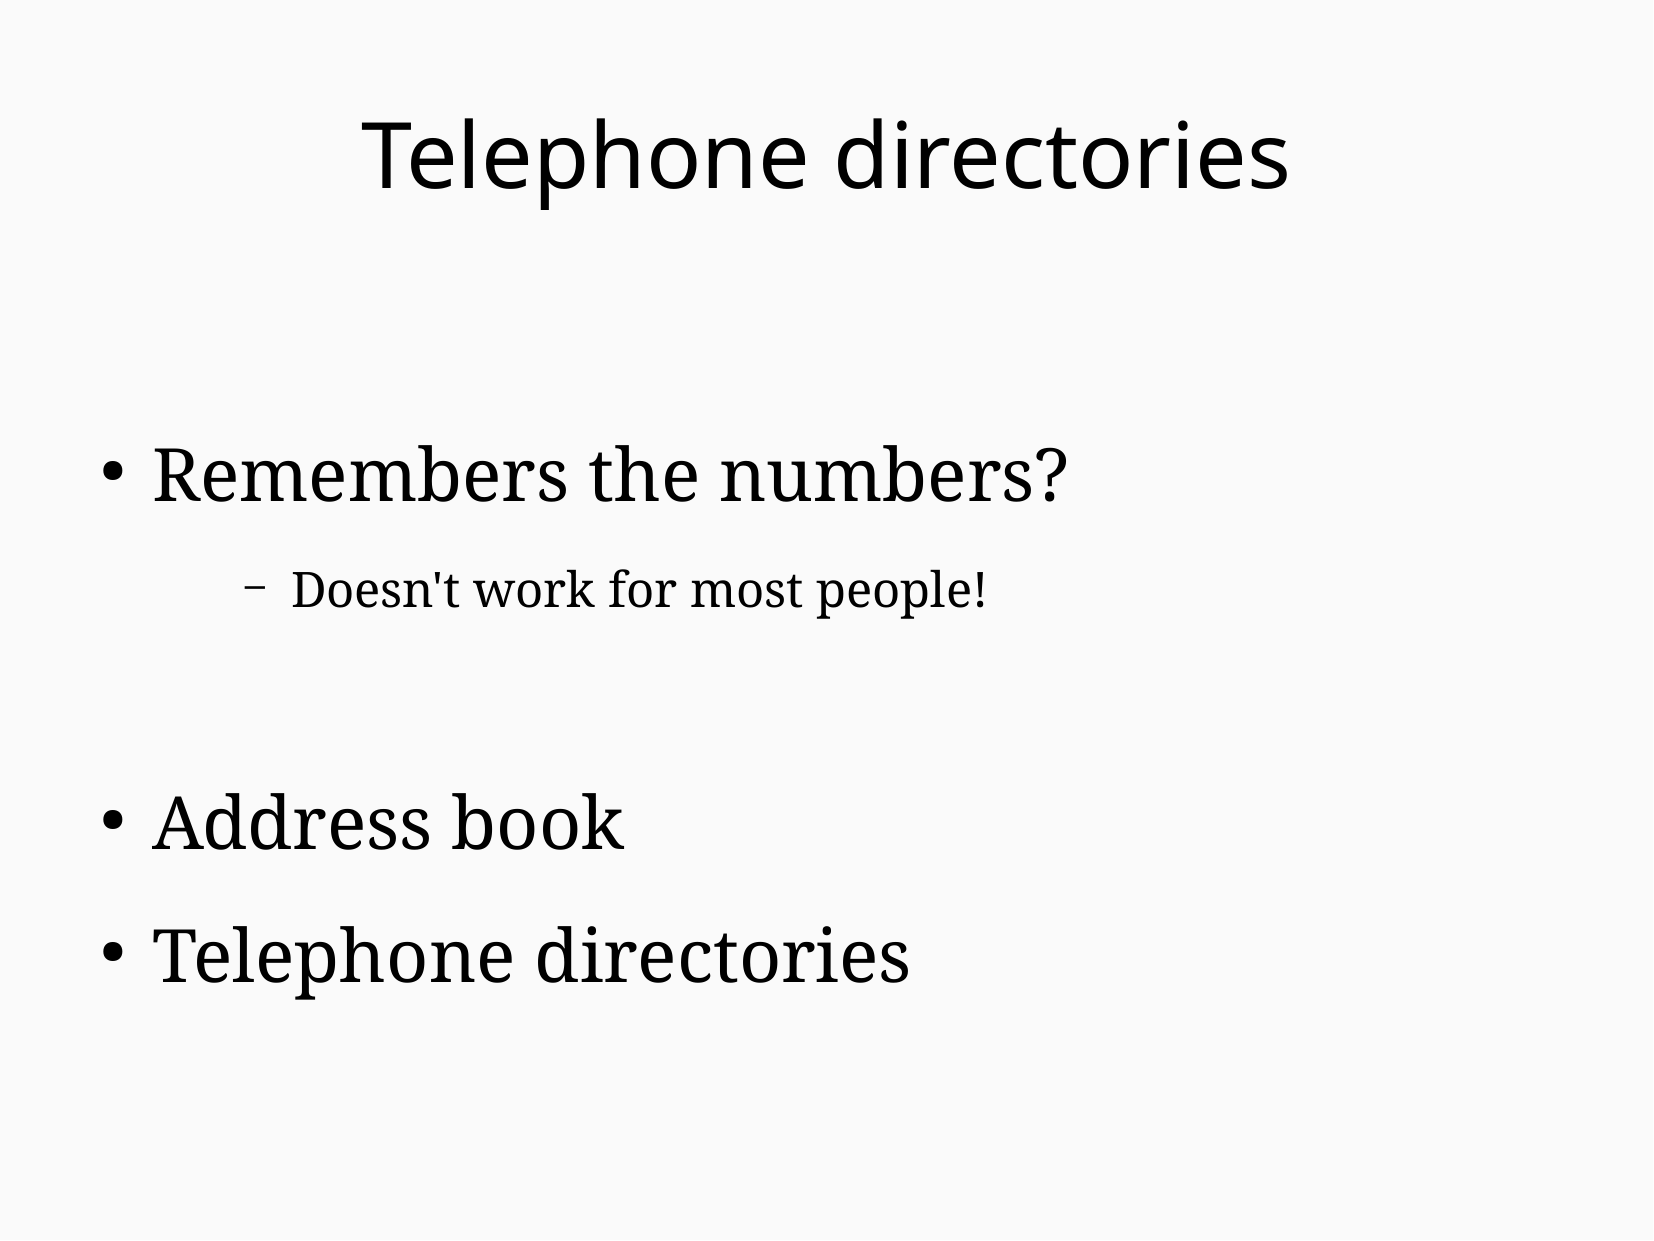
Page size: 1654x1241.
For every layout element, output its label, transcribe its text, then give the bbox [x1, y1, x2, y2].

list Remembers the numbers? Doesn't work for most people! Address book Telephone directories [82, 290, 1571, 1010]
title Telephone directories [82, 49, 1571, 257]
